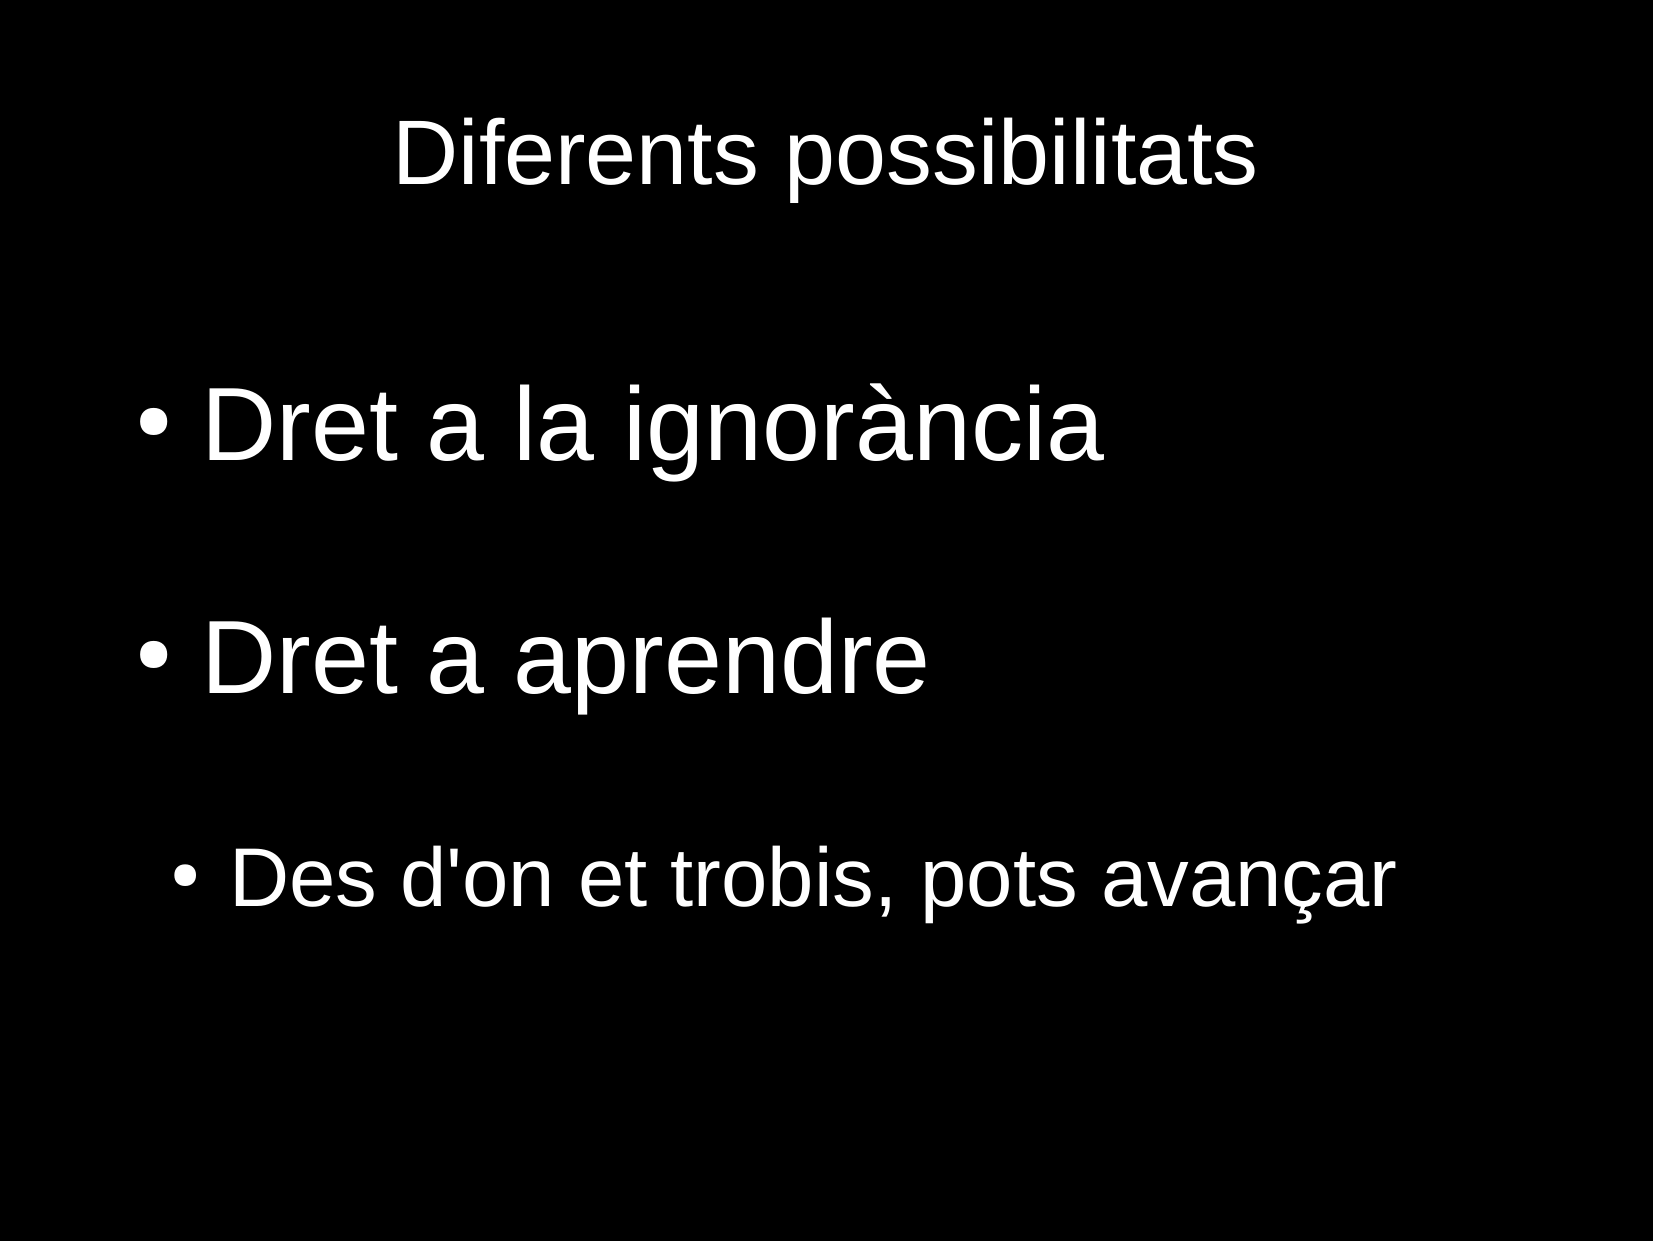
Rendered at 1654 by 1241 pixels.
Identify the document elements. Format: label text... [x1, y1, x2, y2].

subtitle Dret a la ignorància Dret a aprendre Des d'on et trobis, pots avançar [135, 285, 1623, 1006]
title Diferents possibilitats [82, 49, 1571, 257]
